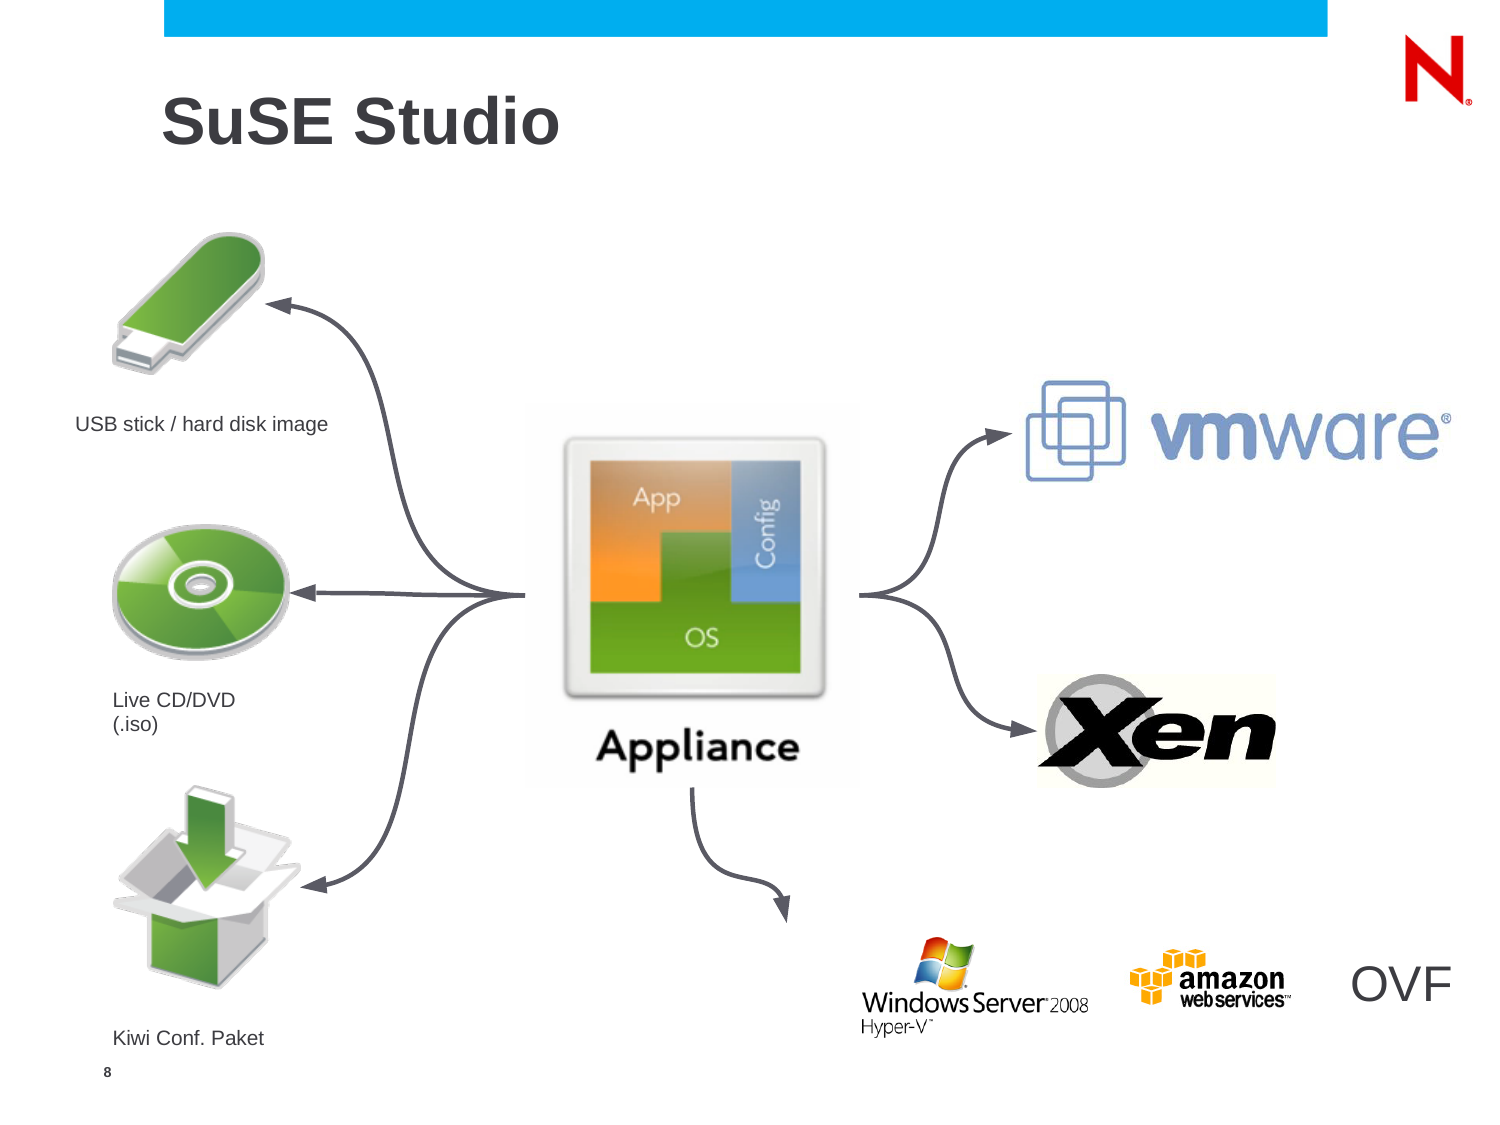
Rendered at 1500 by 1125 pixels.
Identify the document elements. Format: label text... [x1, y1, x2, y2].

picture [113, 785, 301, 990]
picture [1116, 899, 1303, 1075]
picture [1403, 32, 1473, 107]
picture [112, 232, 265, 376]
text_box OVF [1350, 956, 1453, 1013]
picture [862, 937, 1088, 1038]
picture [1012, 374, 1461, 492]
text_box Live CD/DVD (.iso) [112, 689, 288, 713]
picture [525, 403, 860, 788]
title SuSE Studio [161, 41, 1383, 205]
text_box USB stick / hard disk image [75, 412, 330, 436]
picture [1037, 674, 1276, 788]
text_box Kiwi Conf. Paket [112, 1026, 301, 1051]
picture [112, 524, 290, 661]
